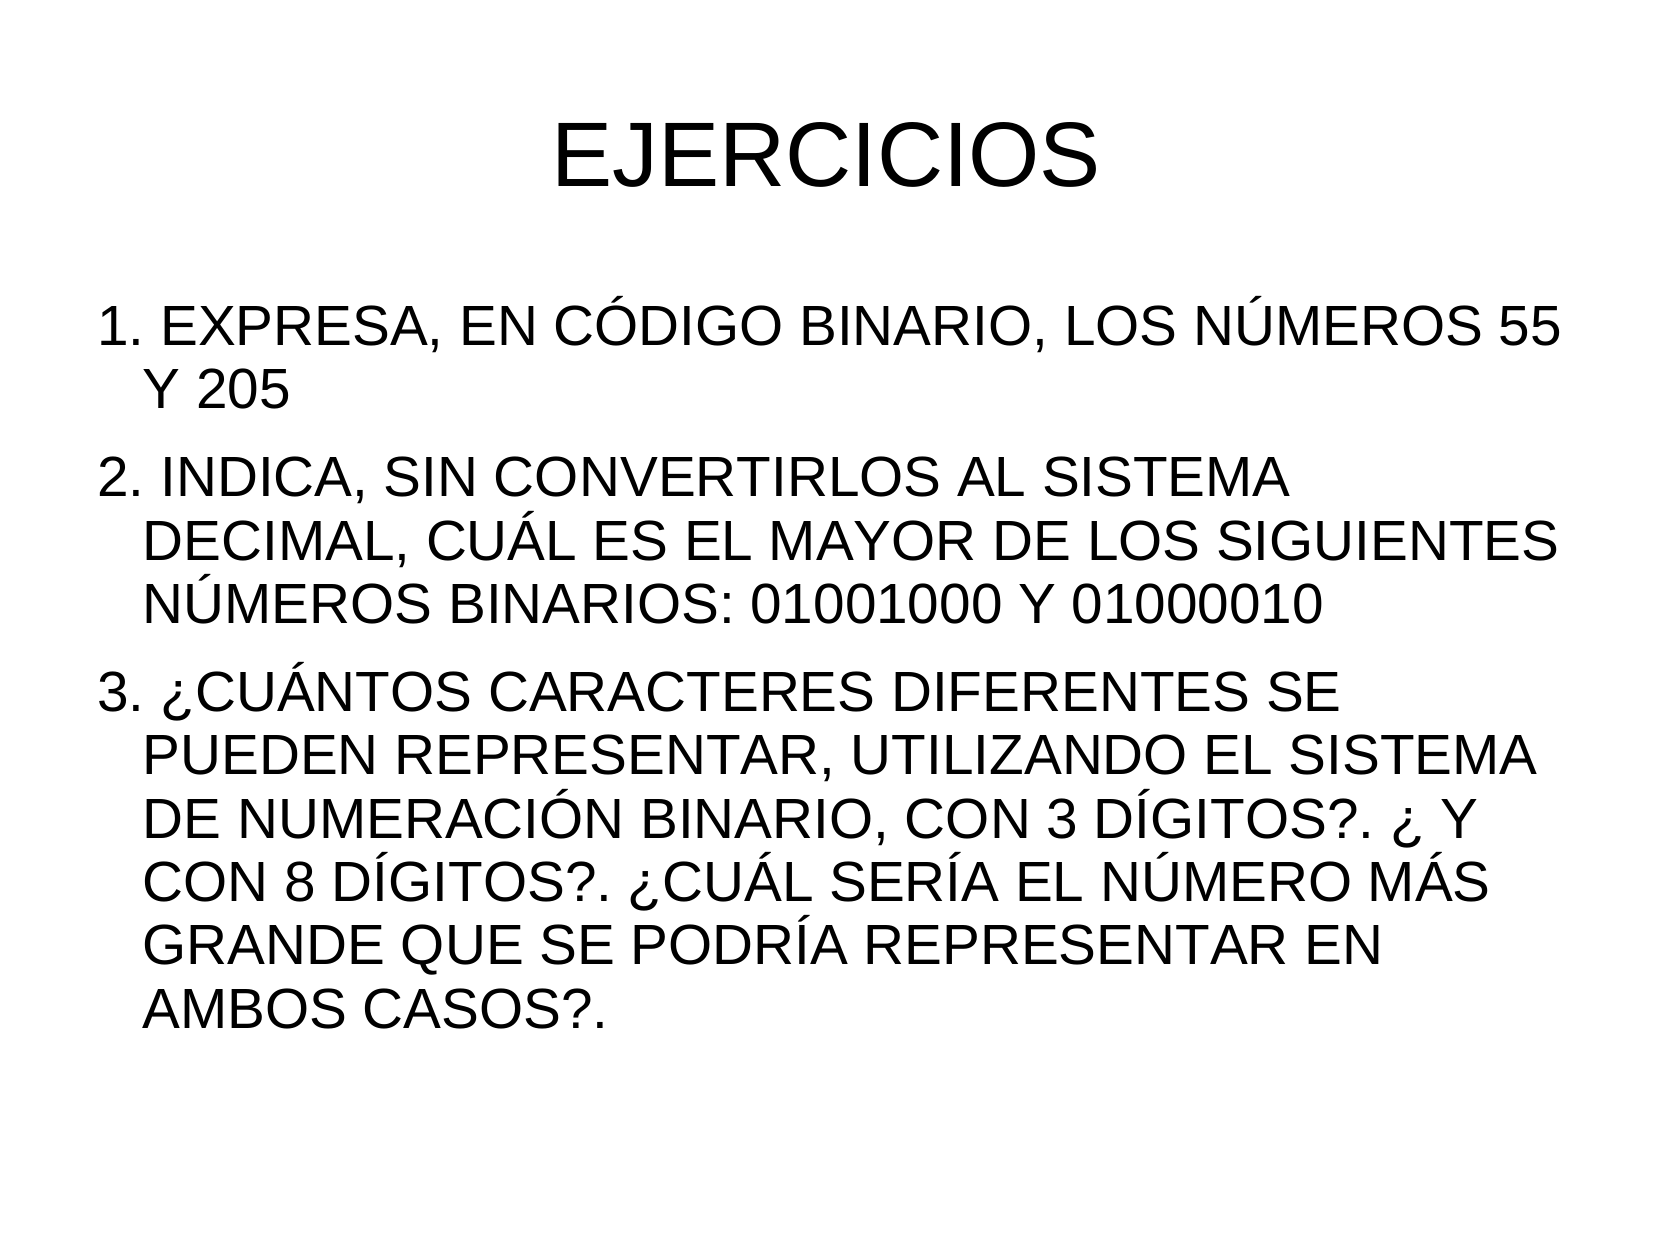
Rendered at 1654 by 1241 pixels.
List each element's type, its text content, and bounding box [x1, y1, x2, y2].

list 1. EXPRESA, EN CÓDIGO BINARIO, LOS NÚMEROS 55 Y 205 2. INDICA, SIN CONVERTIRLOS AL SISTEMA DECIMAL, CUÁL ES EL MAYOR DE LOS SIGUIENTES NÚMEROS BINARIOS: 01001000 Y 01000010 3. ¿CUÁNTOS CARACTERES DIFERENTES SE PUEDEN REPRESENTAR, UTILIZANDO EL SISTEMA DE NUMERACIÓN BINARIO, CON 3 DÍGITOS?. ¿ Y CON 8 DÍGITOS?. ¿CUÁL SERÍA EL NÚMERO MÁS GRANDE QUE SE PODRÍA REPRESENTAR EN AMBOS CASOS?. [82, 290, 1571, 1109]
title EJERCICIOS [82, 56, 1571, 249]
